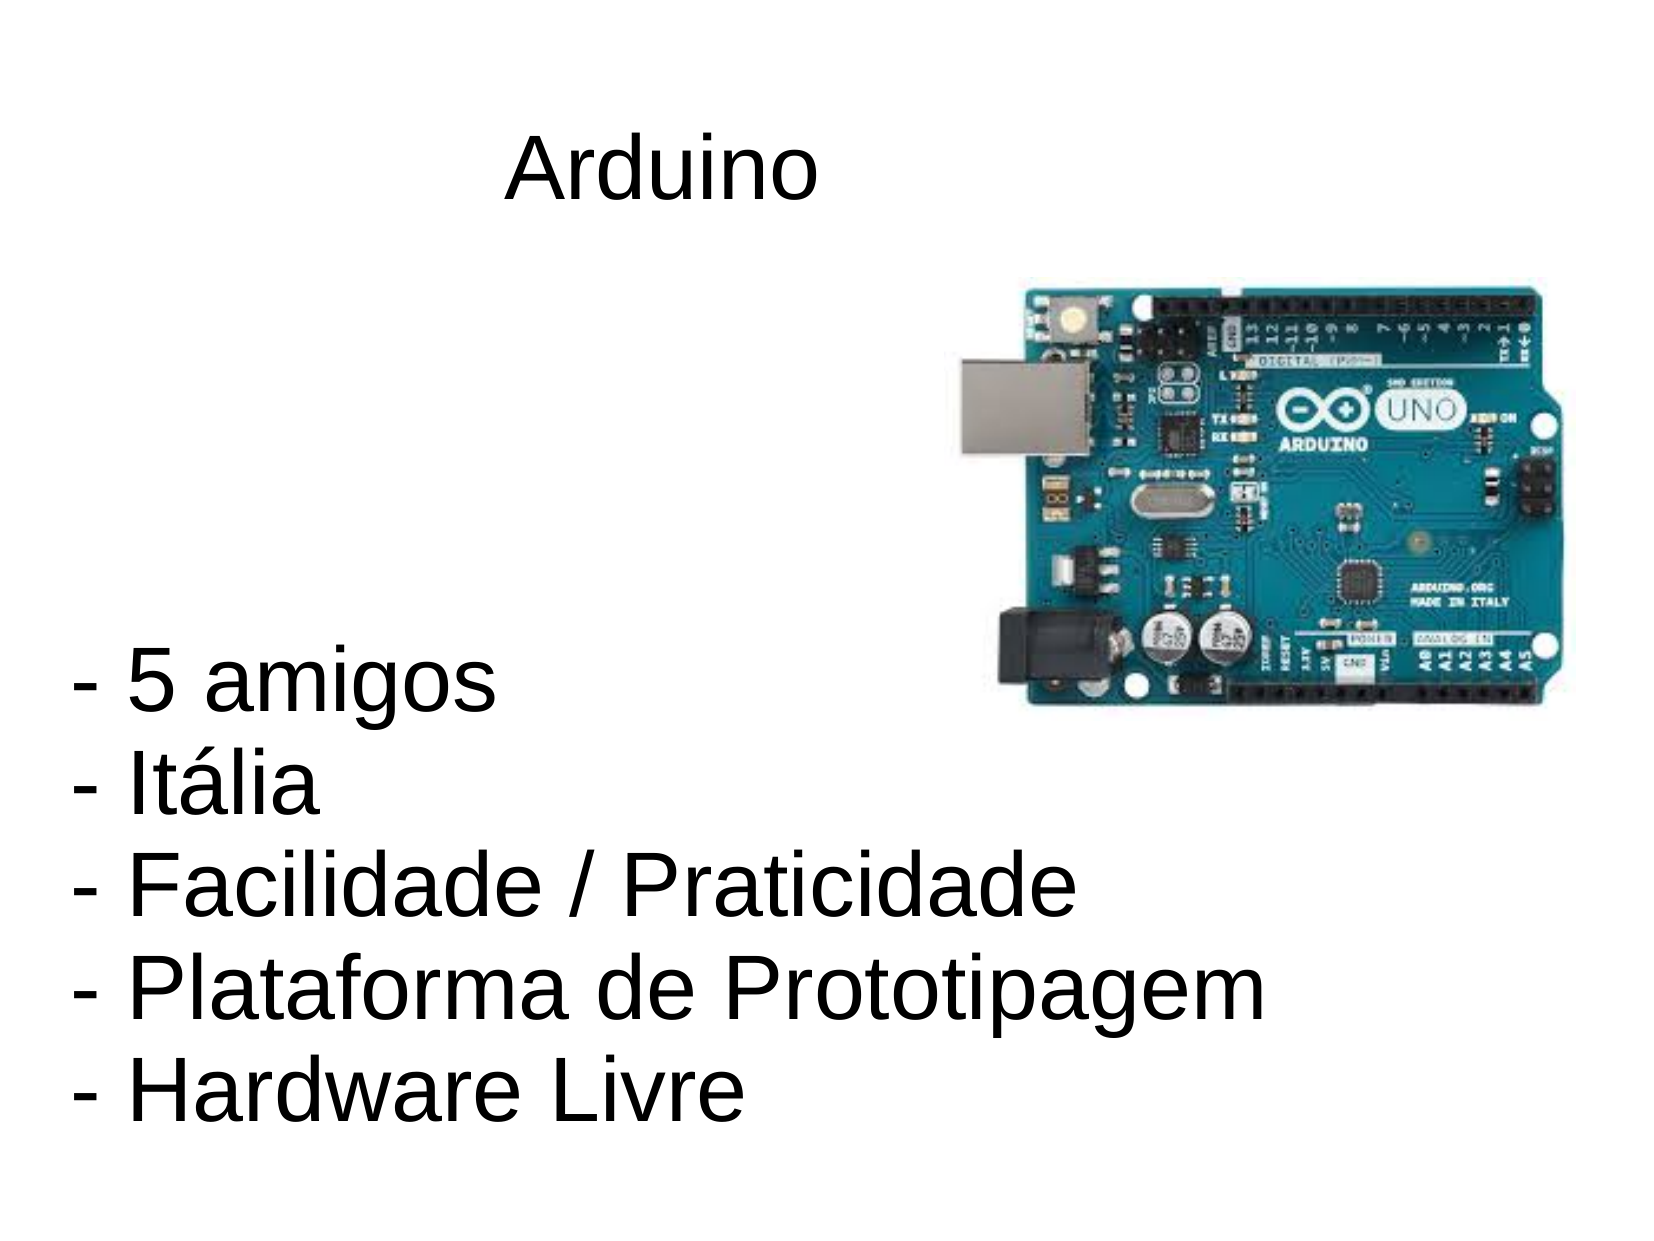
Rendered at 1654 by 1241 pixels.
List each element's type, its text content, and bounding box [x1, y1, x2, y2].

picture [944, 277, 1576, 721]
title Arduino - 5 amigos - Itália - Facilidade / Praticidade - Plataforma de Prototipagem - Hardware Livre [70, 64, 1559, 1193]
